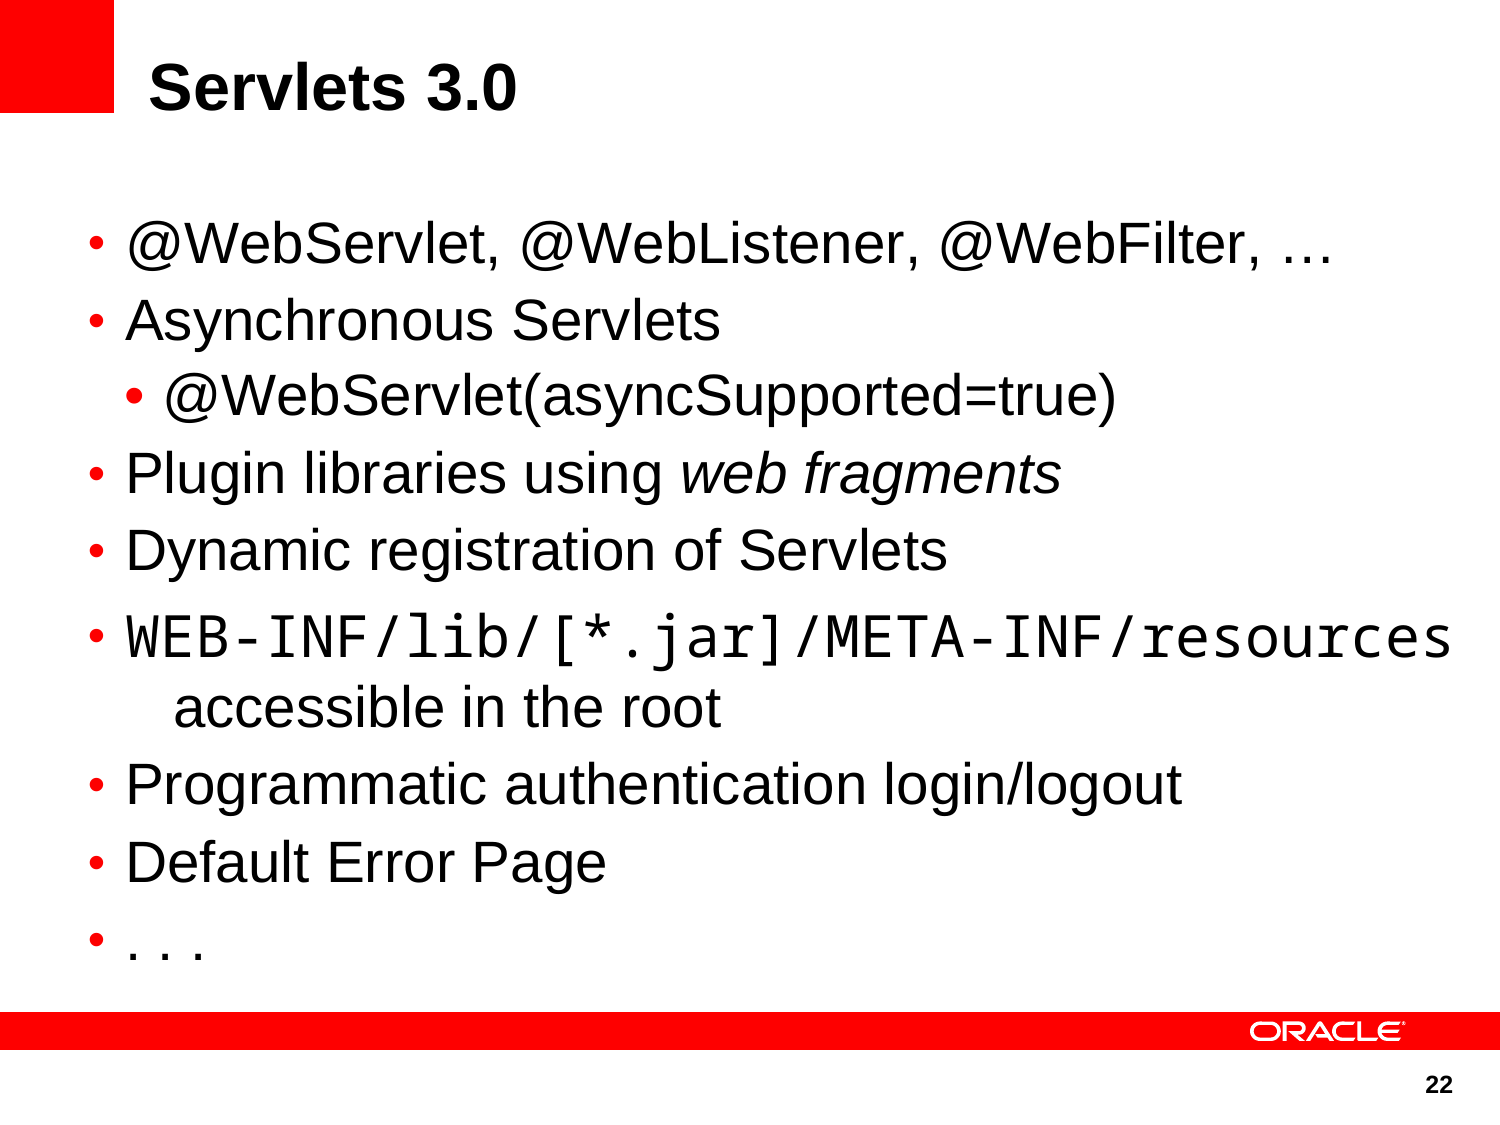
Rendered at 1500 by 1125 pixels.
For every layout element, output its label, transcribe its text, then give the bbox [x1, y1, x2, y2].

title Servlets 3.0 [133, 21, 1378, 154]
list @WebServlet, @WebListener, @WebFilter, … Asynchronous Servlets @WebServlet(asyncSupported=true) Plugin libraries using web fragments Dynamic registration of Servlets WEB-INF/lib/[*.jar]/META-INF/resources accessible in the root Programmatic authentication login/logout Default Error Page . . . [68, 210, 1500, 970]
picture [0, 1012, 1500, 1050]
picture [0, 0, 114, 113]
